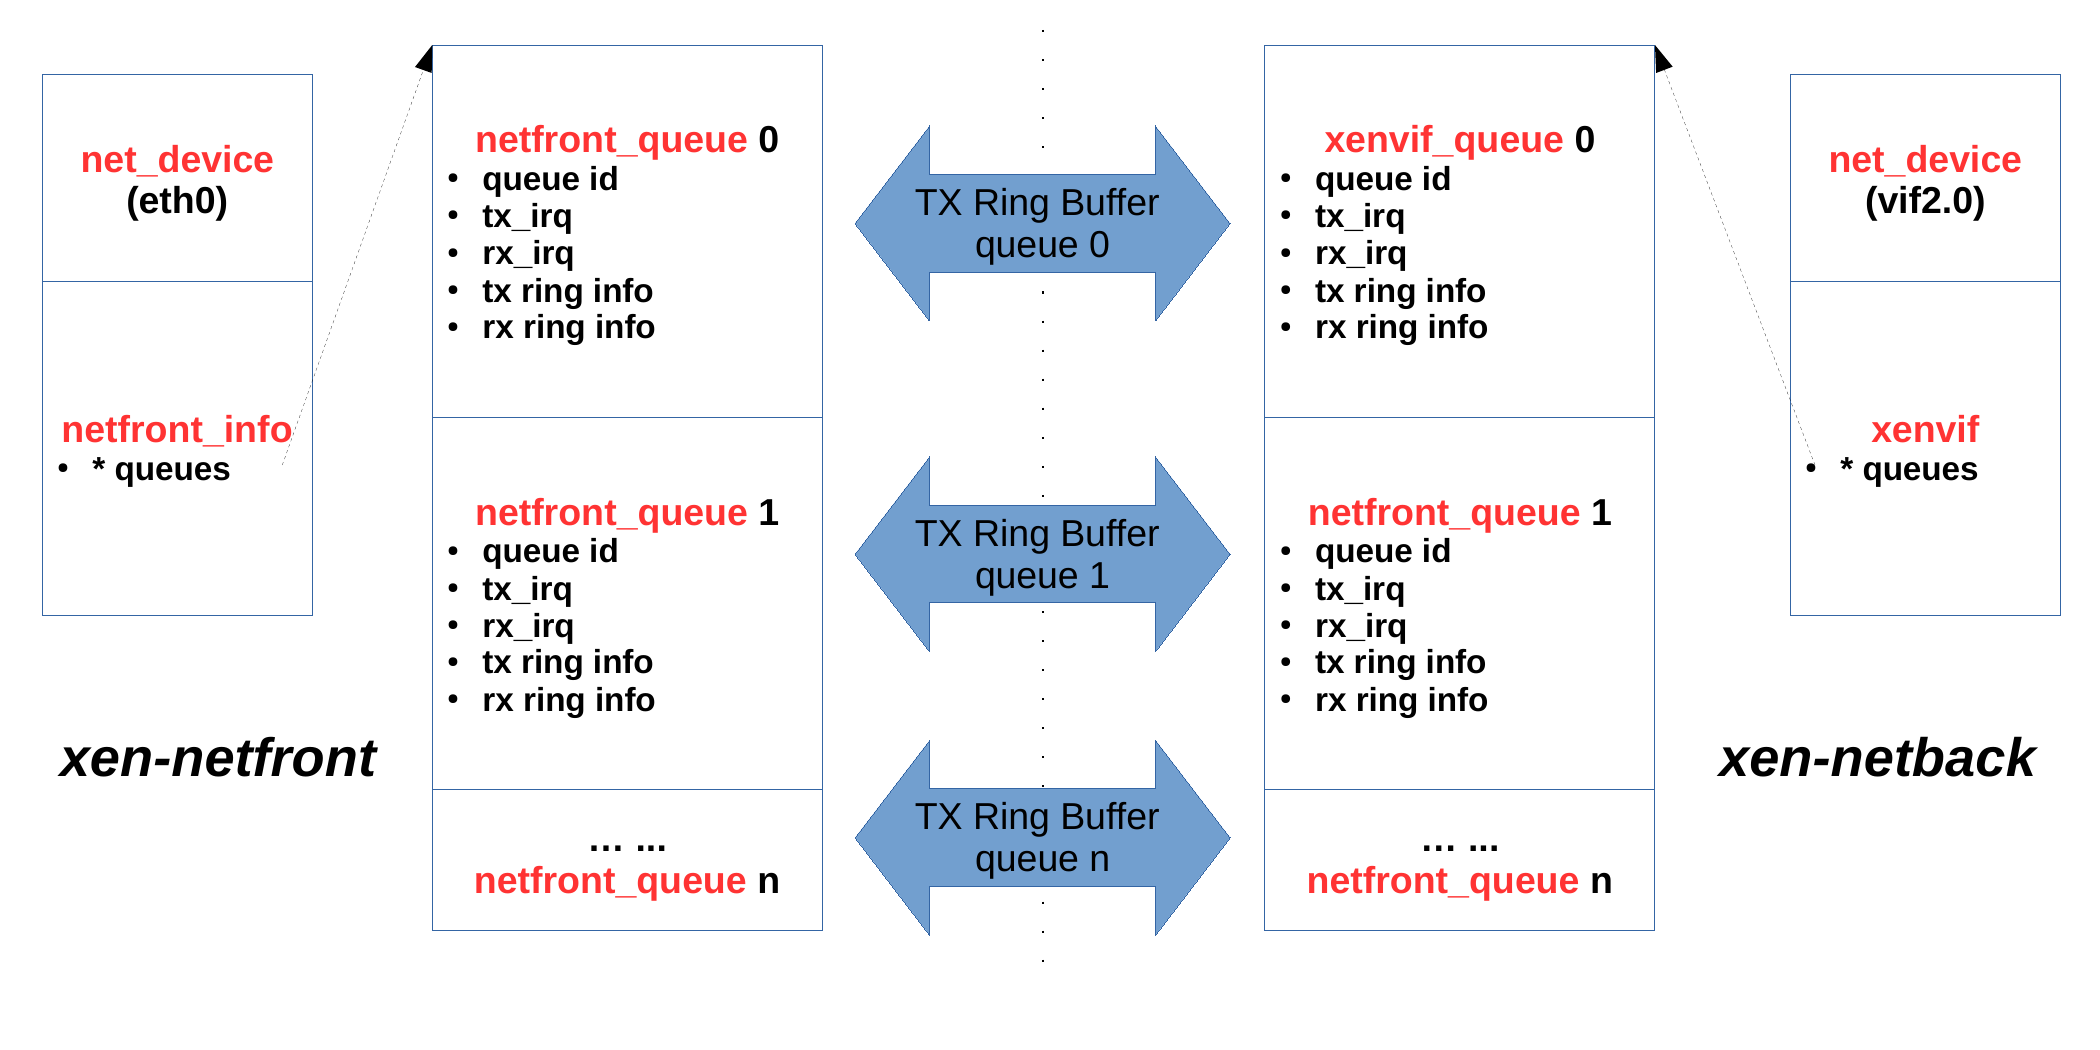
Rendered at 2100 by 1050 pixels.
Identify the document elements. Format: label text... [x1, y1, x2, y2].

text_box netfront_queue 0 queue id tx_irq rx_irq tx ring info rx ring info [432, 45, 823, 417]
text_box xen-netfront [45, 720, 392, 796]
text_box netfront_queue 1 queue id tx_irq rx_irq tx ring info rx ring info [432, 417, 823, 789]
text_box xenvif * queues [1790, 281, 2061, 616]
text_box TX Ring Buffer queue n [855, 740, 1231, 936]
text_box netfront_info * queues [42, 281, 313, 616]
text_box net_device (eth0) [42, 74, 313, 281]
text_box … ... netfront_queue n [1264, 789, 1655, 931]
text_box … ... netfront_queue n [432, 789, 823, 931]
text_box netfront_queue 1 queue id tx_irq rx_irq tx ring info rx ring info [1264, 417, 1655, 789]
text_box TX Ring Buffer queue 0 [855, 125, 1231, 321]
text_box xen-netback [1704, 720, 2052, 796]
text_box net_device (vif2.0) [1790, 74, 2061, 281]
text_box TX Ring Buffer queue 1 [855, 456, 1231, 652]
text_box xenvif_queue 0 queue id tx_irq rx_irq tx ring info rx ring info [1264, 45, 1655, 417]
